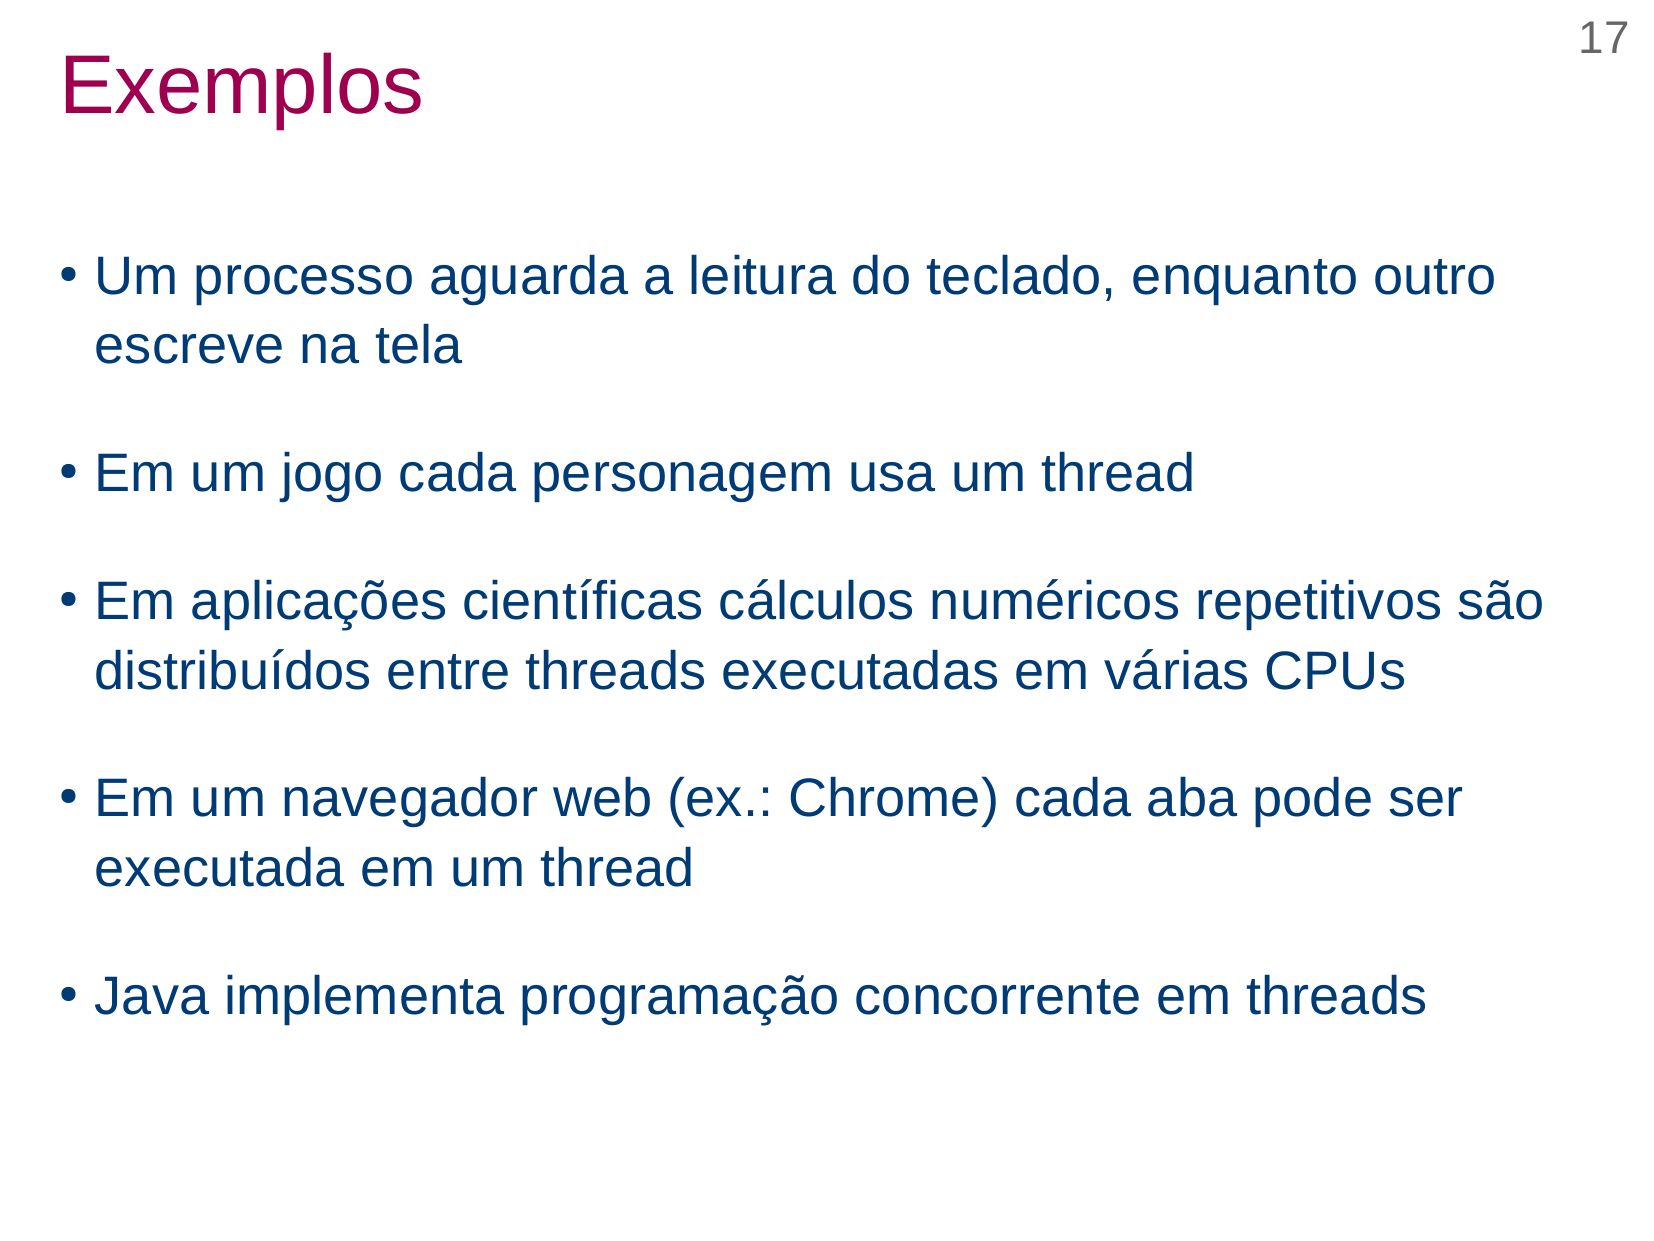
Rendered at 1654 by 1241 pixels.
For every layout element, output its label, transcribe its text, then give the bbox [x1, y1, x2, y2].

title Exemplos [59, 29, 1595, 148]
list Um processo aguarda a leitura do teclado, enquanto outro escreve na tela Em um jogo cada personagem usa um thread Em aplicações científicas cálculos numéricos repetitivos são distribuídos entre threads executadas em várias CPUs Em um navegador web (ex.: Chrome) cada aba pode ser executada em um thread Java implementa programação concorrente em threads [59, 236, 1595, 1211]
